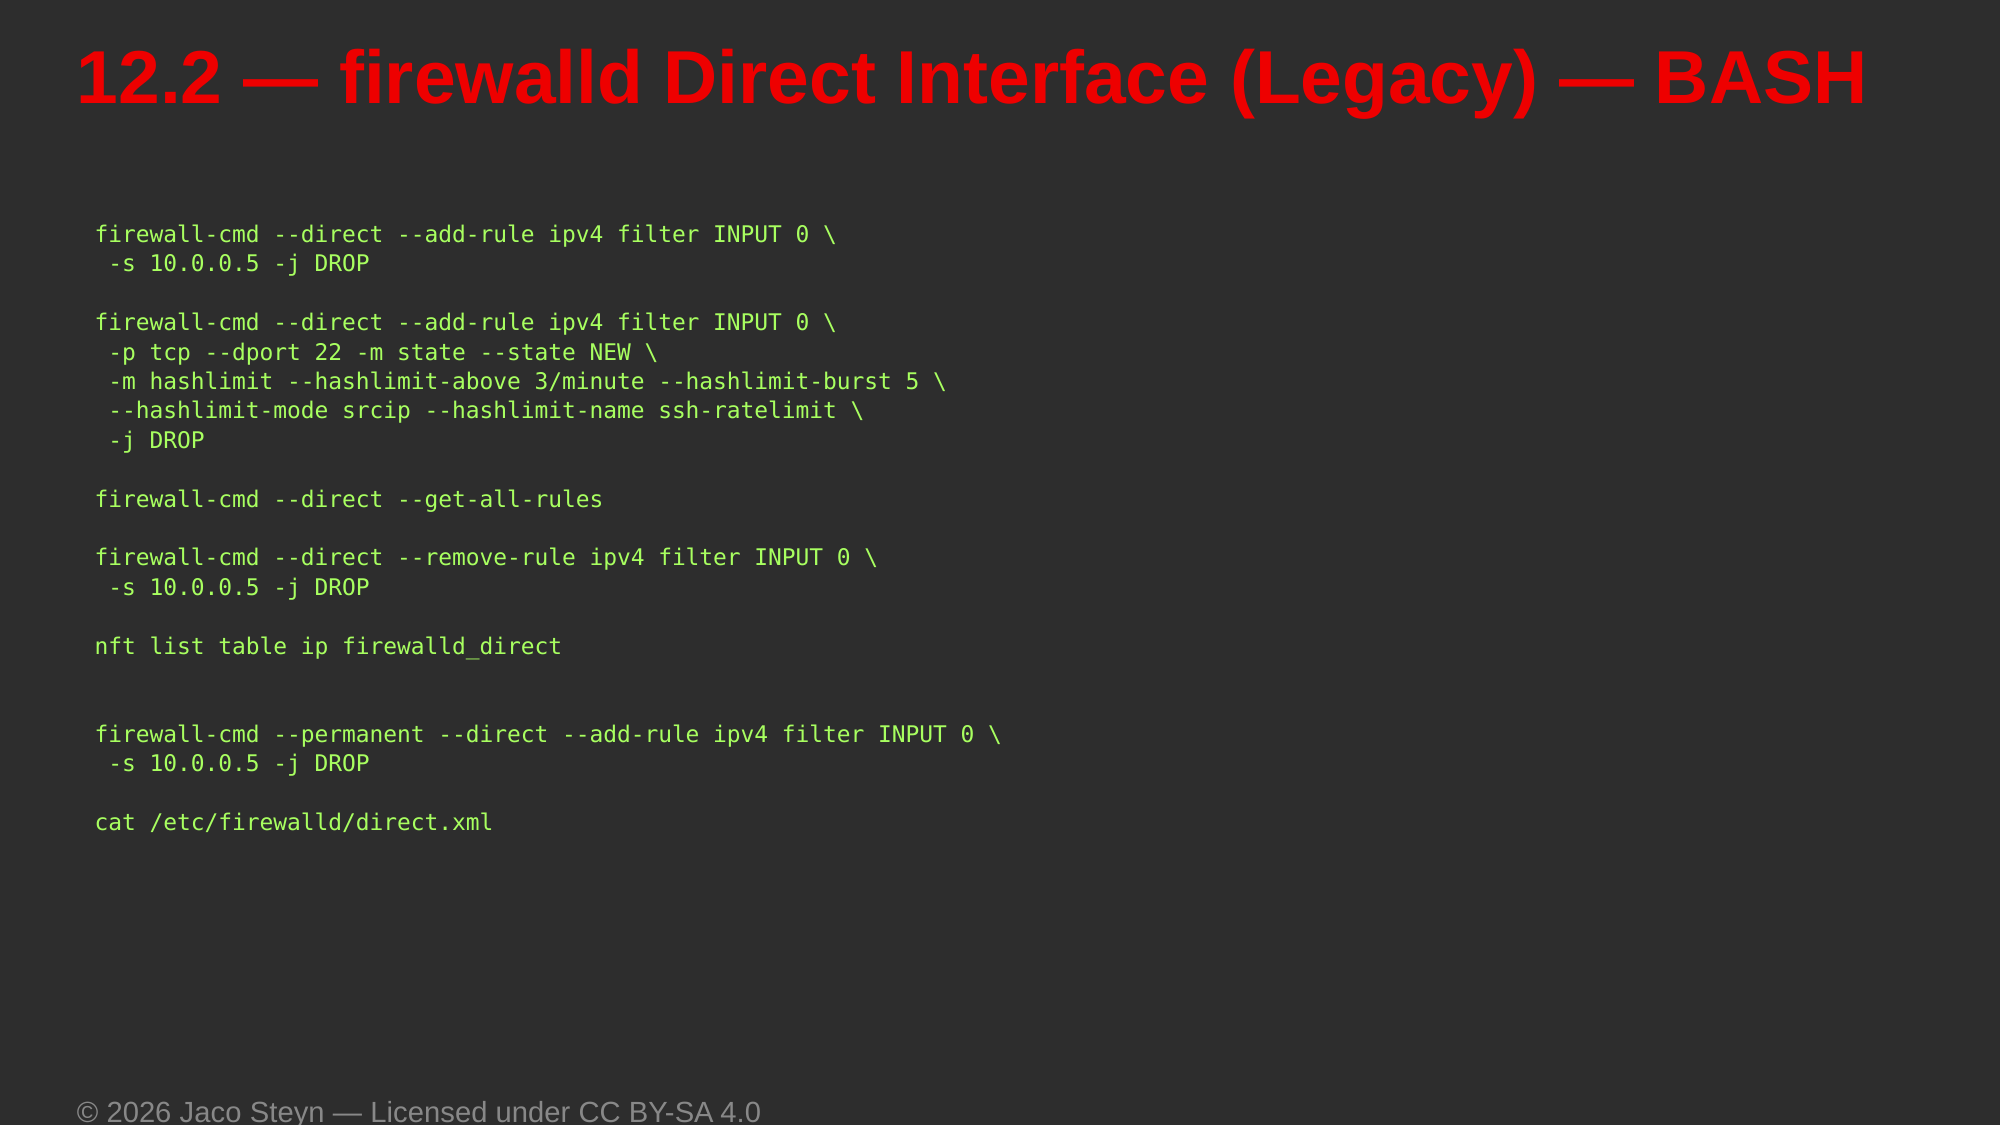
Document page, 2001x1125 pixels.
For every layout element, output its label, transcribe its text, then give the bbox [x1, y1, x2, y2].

text_box © 2026 Jaco Steyn — Licensed under CC BY-SA 4.0 [59, 1083, 1942, 1120]
text_box firewall-cmd --direct --add-rule ipv4 filter INPUT 0 \ -s 10.0.0.5 -j DROP firewall-cmd --direct --add-rule ipv4 filter INPUT 0 \ -p tcp --dport 22 -m state --state NEW \ -m hashlimit --hashlimit-above 3/minute --hashlimit-burst 5 \ --hashlimit-mode srcip --hashlimit-name ssh-ratelimit \ -j DROP firewall-cmd --direct --get-all-rules firewall-cmd --direct --remove-rule ipv4 filter INPUT 0 \ -s 10.0.0.5 -j DROP nft list table ip firewalld_direct firewall-cmd --permanent --direct --add-rule ipv4 filter INPUT 0 \ -s 10.0.0.5 -j DROP cat /etc/firewalld/direct.xml [59, 194, 1942, 1052]
text_box 12.2 — firewalld Direct Interface (Legacy) — BASH [59, 23, 1942, 178]
